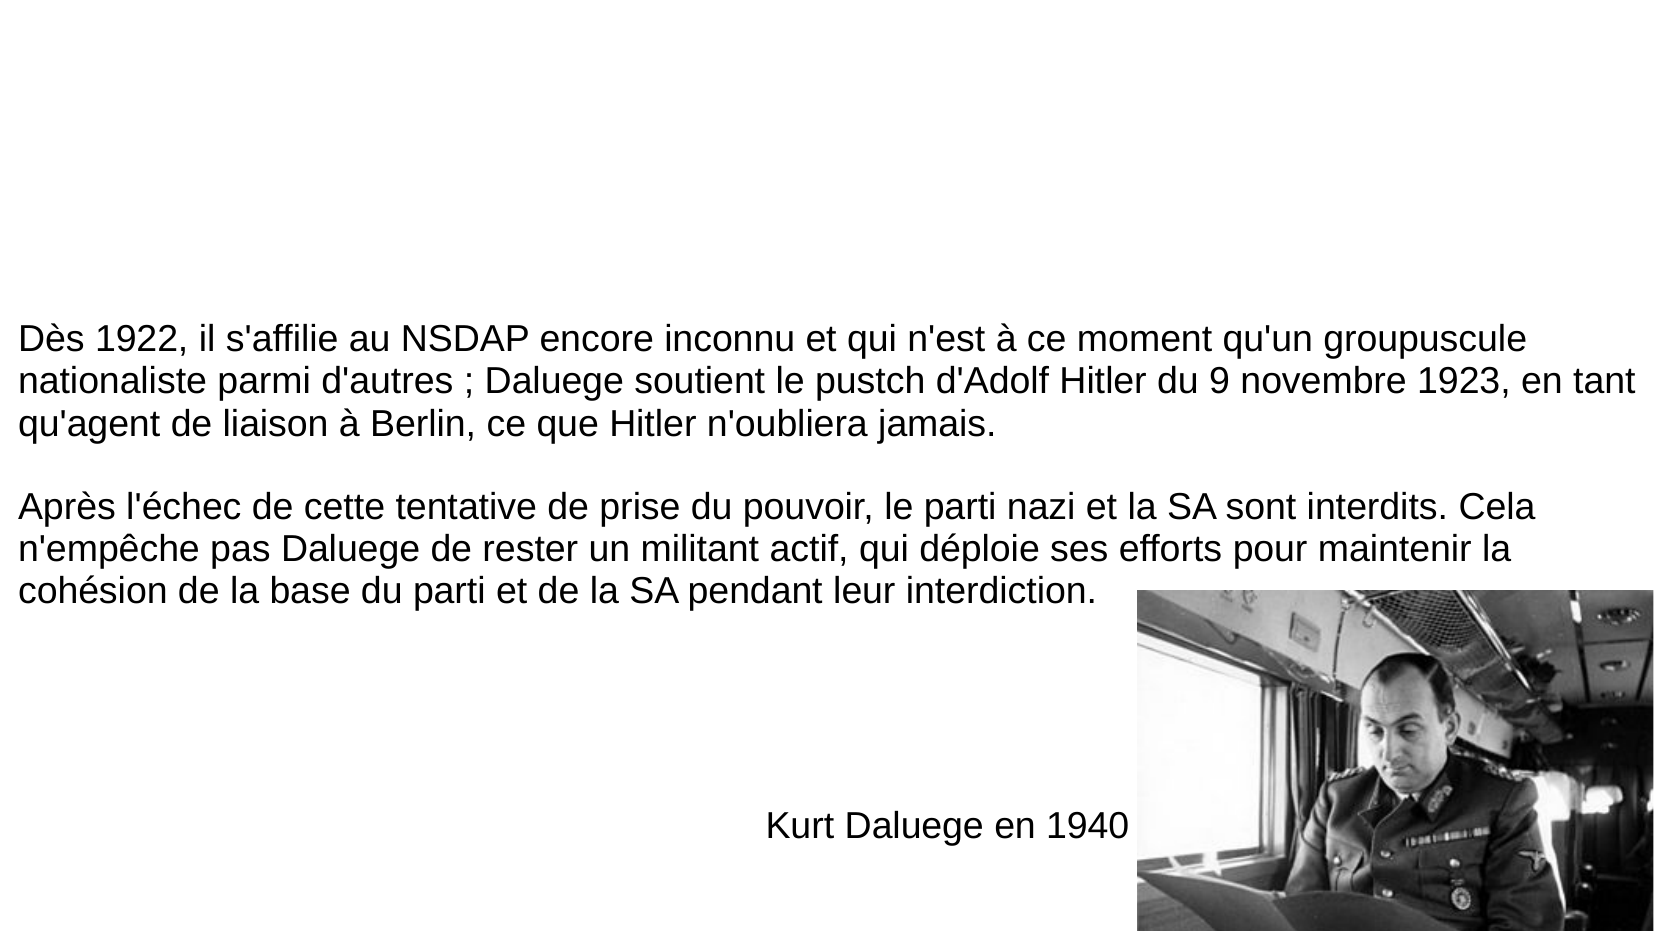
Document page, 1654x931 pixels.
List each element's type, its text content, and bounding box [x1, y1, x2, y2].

text_box Kurt Daluege en 1940 [750, 797, 1145, 855]
picture [1137, 590, 1654, 931]
text_box Dès 1922, il s'affilie au NSDAP encore inconnu et qui n'est à ce moment qu'un groupuscule nationaliste parmi d'autres ; Daluege soutient le pustch d'Adolf Hitler du 9 novembre 1923, en tant qu'agent de liaison à Berlin, ce que Hitler n'oubliera jamais. Après l'échec de cette tentative de prise du pouvoir, le parti nazi et la SA sont interdits. Cela n'empêche pas Daluege de rester un militant actif, qui déploie ses efforts pour maintenir la cohésion de la base du parti et de la SA pendant leur interdiction. [3, 310, 1652, 620]
